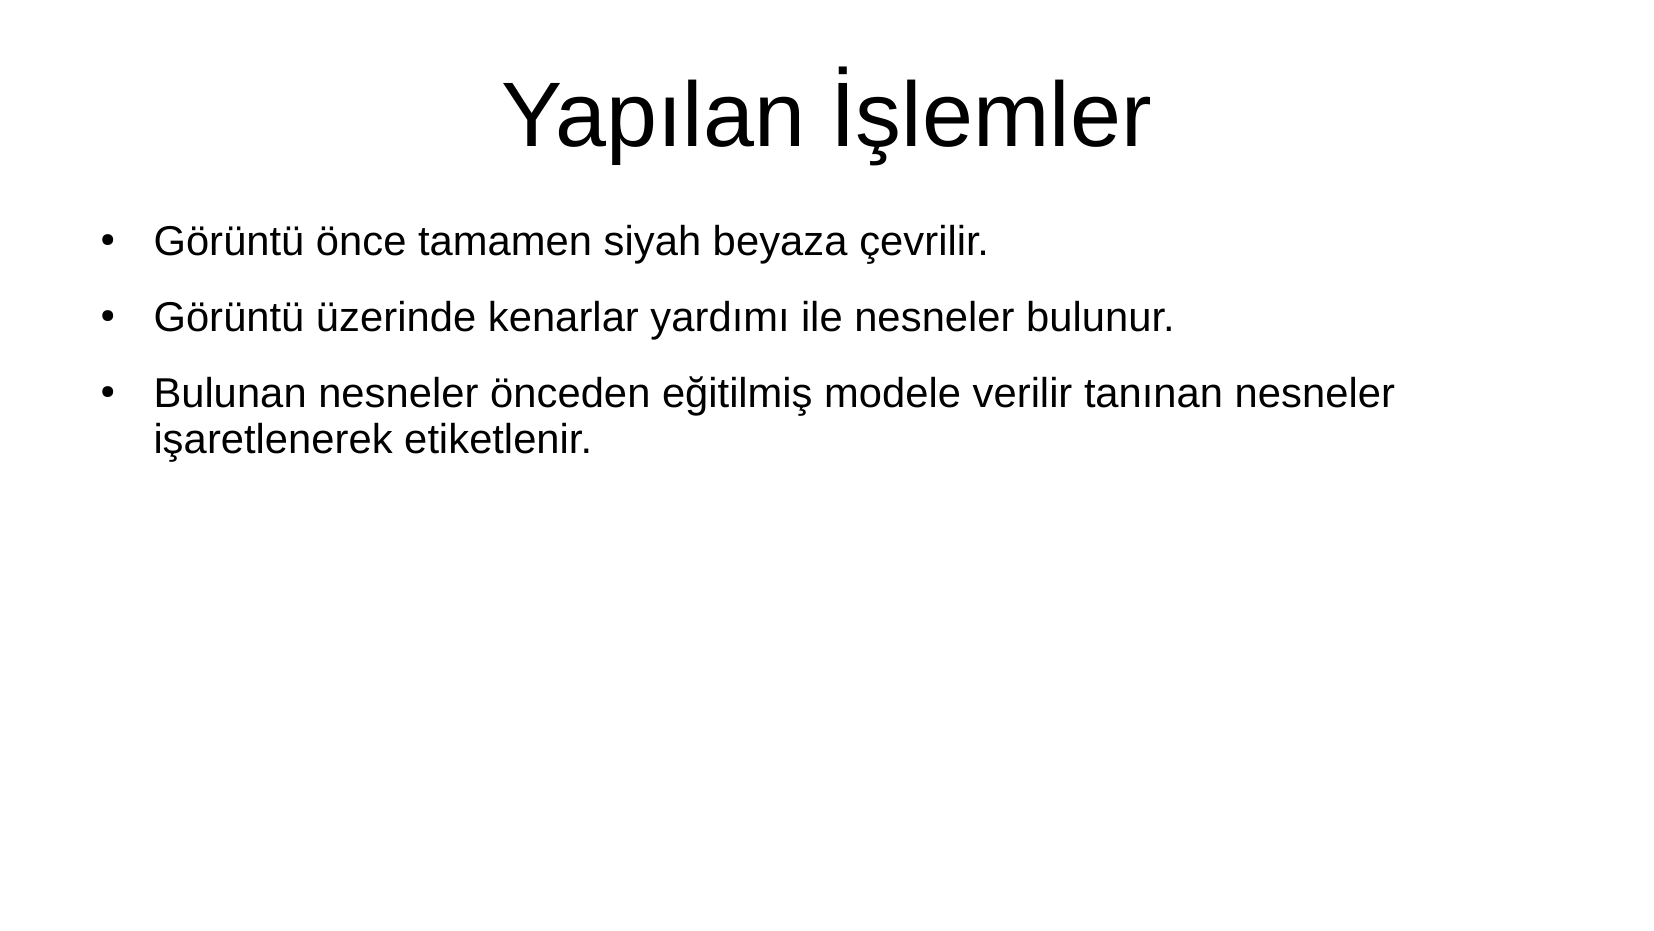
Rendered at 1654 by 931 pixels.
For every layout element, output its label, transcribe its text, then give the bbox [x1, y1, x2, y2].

title Yapılan İşlemler [82, 37, 1571, 193]
list Görüntü önce tamamen siyah beyaza çevrilir. Görüntü üzerinde kenarlar yardımı ile nesneler bulunur. Bulunan nesneler önceden eğitilmiş modele verilir tanınan nesneler işaretlenerek etiketlenir. [82, 217, 1571, 758]
